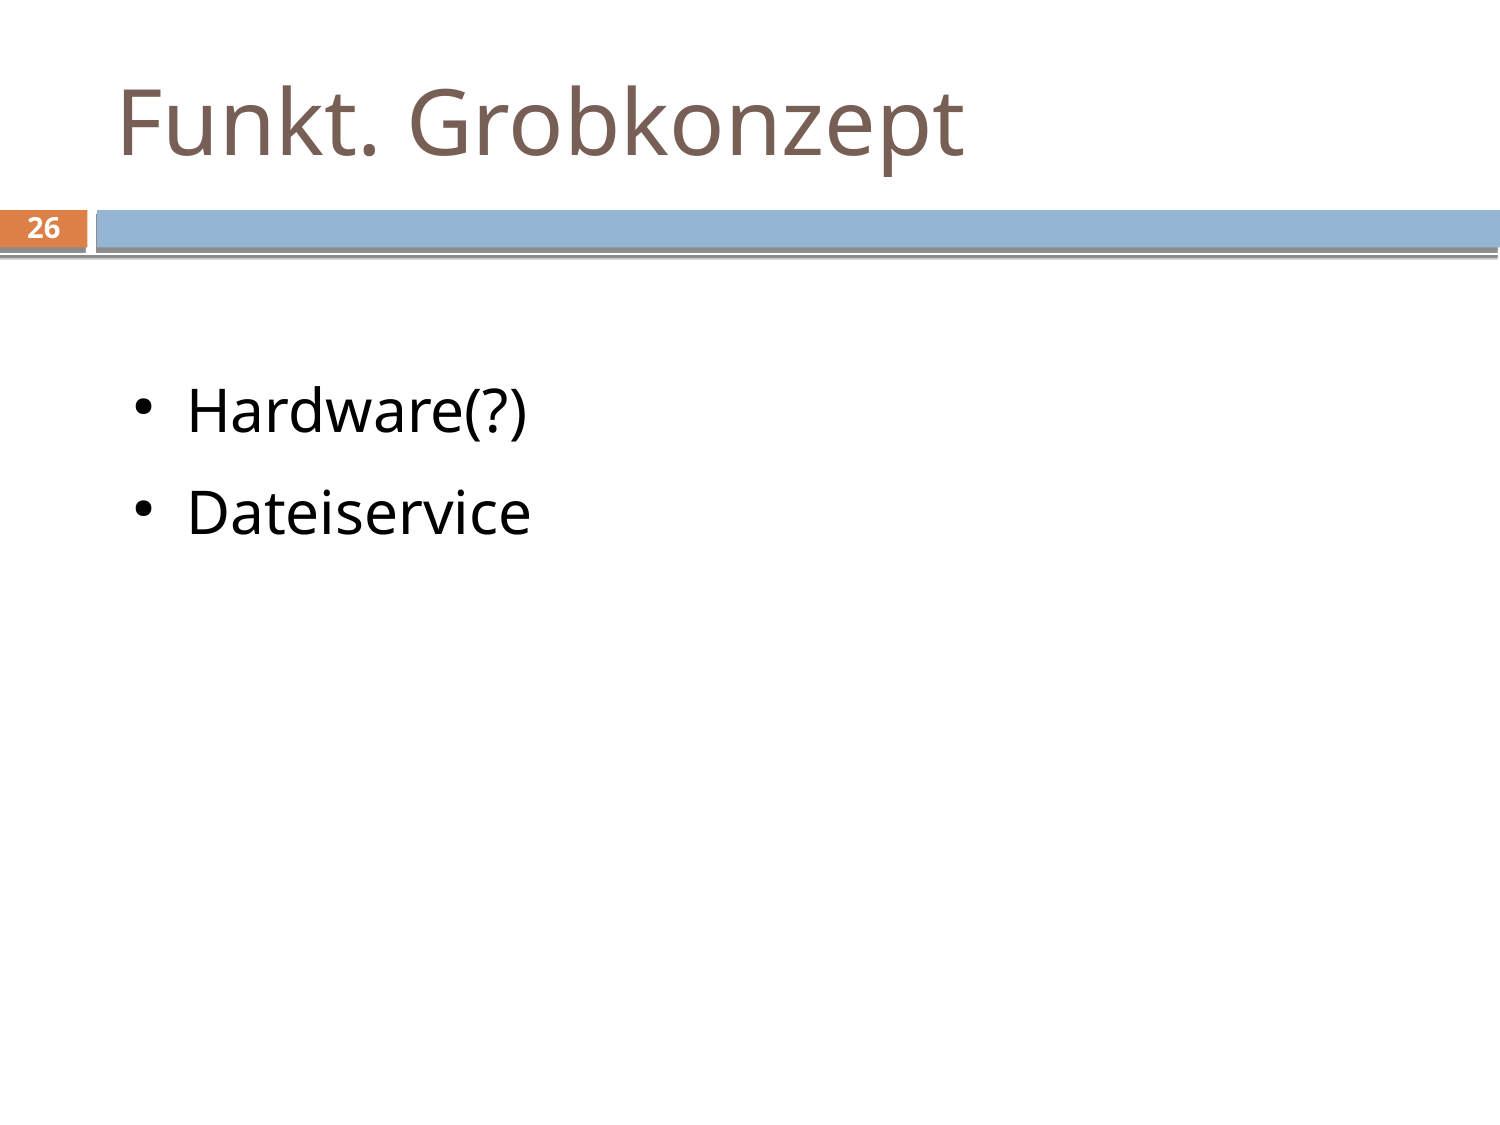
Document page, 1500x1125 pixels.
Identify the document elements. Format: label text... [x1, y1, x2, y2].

title Funkt. Grobkonzept [100, 37, 1438, 200]
list Hardware(?) Dateiservice [100, 262, 1438, 1000]
